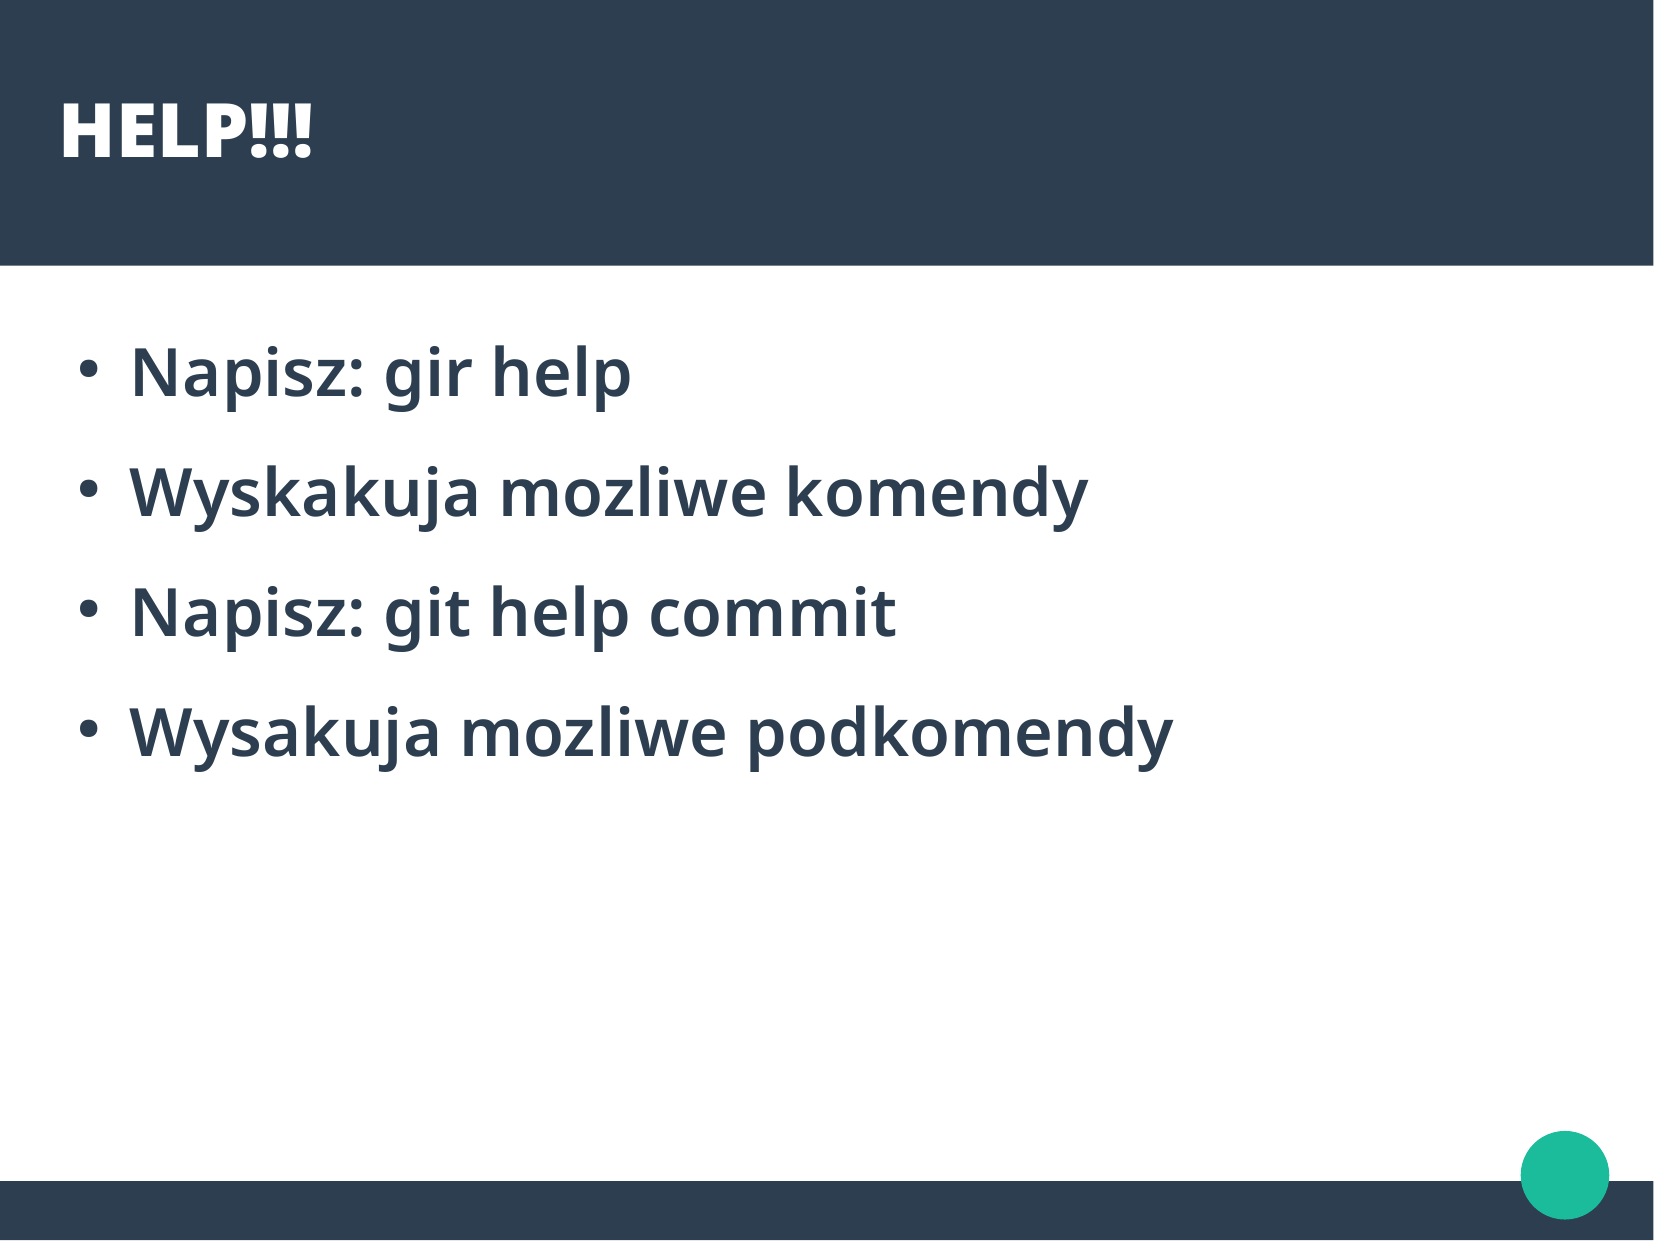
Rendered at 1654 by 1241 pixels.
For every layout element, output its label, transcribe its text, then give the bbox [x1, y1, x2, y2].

title HELP!!! [59, 49, 1595, 207]
list Napisz: gir help Wyskakuja mozliwe komendy Napisz: git help commit Wysakuja mozliwe podkomendy [59, 324, 1595, 1152]
